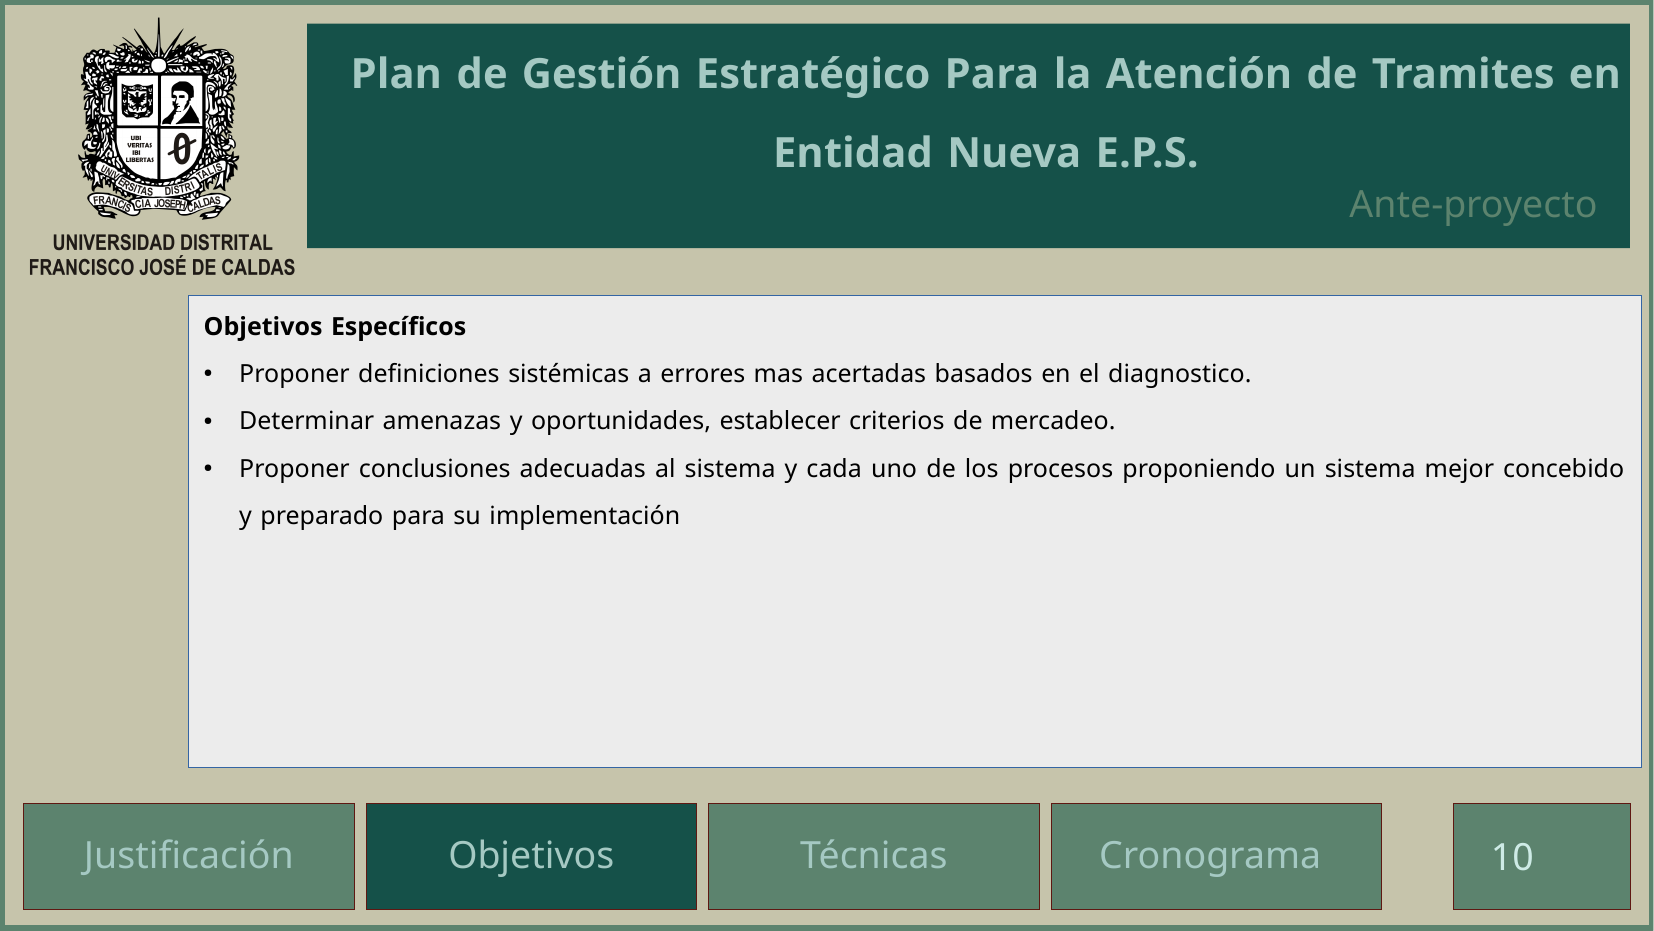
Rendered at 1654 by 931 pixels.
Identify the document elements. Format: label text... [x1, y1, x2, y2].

text_box Técnicas [708, 803, 1040, 910]
text_box Objetivos [366, 803, 697, 910]
picture [12, 0, 308, 296]
text_box Objetivos Específicos Proponer definiciones sistémicas a errores mas acertadas basados en el diagnostico. Determinar amenazas y oportunidades, establecer criterios de mercadeo. Proponer conclusiones adecuadas al sistema y cada uno de los procesos proponiendo un sistema mejor concebido y preparado para su implementación [188, 295, 1642, 768]
text_box Ante-proyecto [1334, 162, 1642, 249]
text_box [0, 0, 1654, 931]
text_box Justificación [23, 803, 355, 910]
text_box <número> [1393, 814, 1631, 901]
text_box Plan de Gestión Estratégico Para la Atención de Tramites en Entidad Nueva E.P.S. [318, 27, 1654, 201]
text_box Cronograma [1051, 803, 1382, 910]
